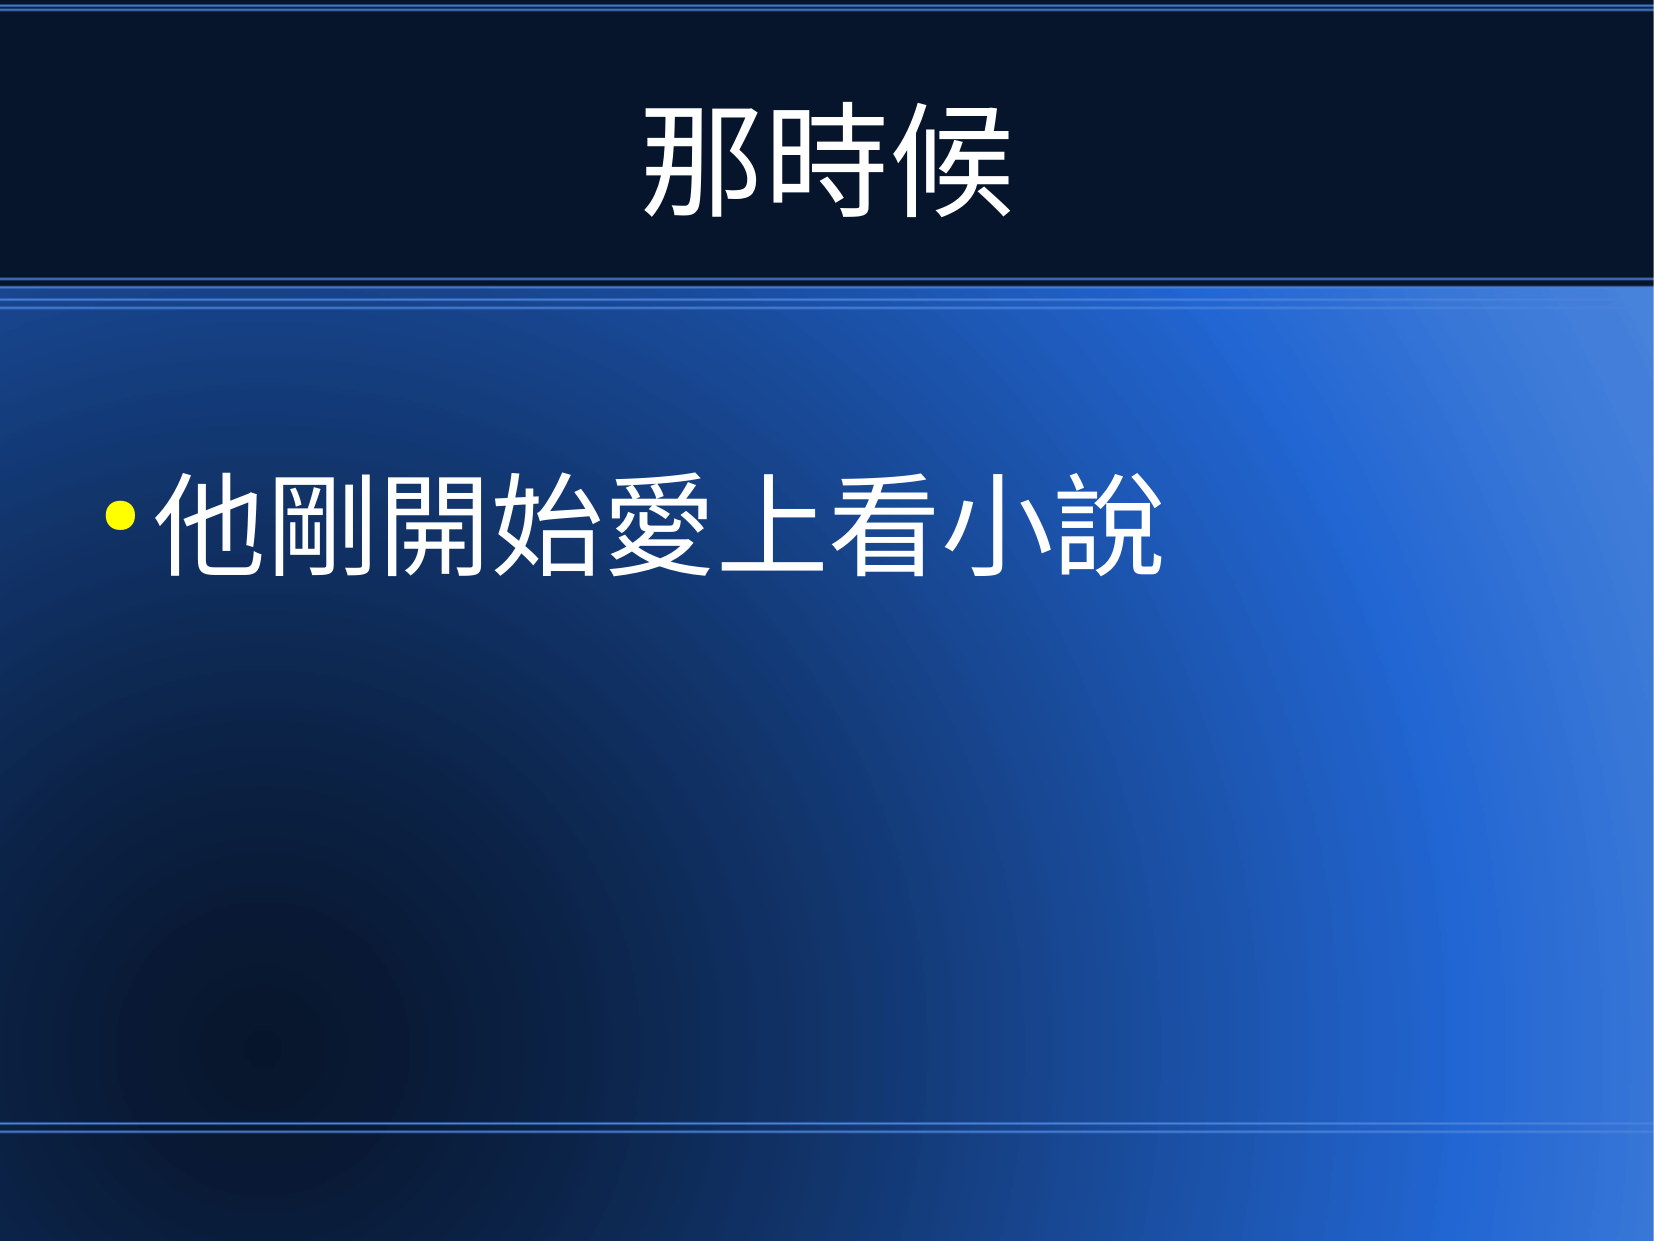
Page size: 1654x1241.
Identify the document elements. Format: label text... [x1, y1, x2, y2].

title 那時候 [82, 49, 1571, 257]
list 他剛開始愛上看小說 [82, 355, 1571, 1241]
picture [0, 0, 1654, 1241]
